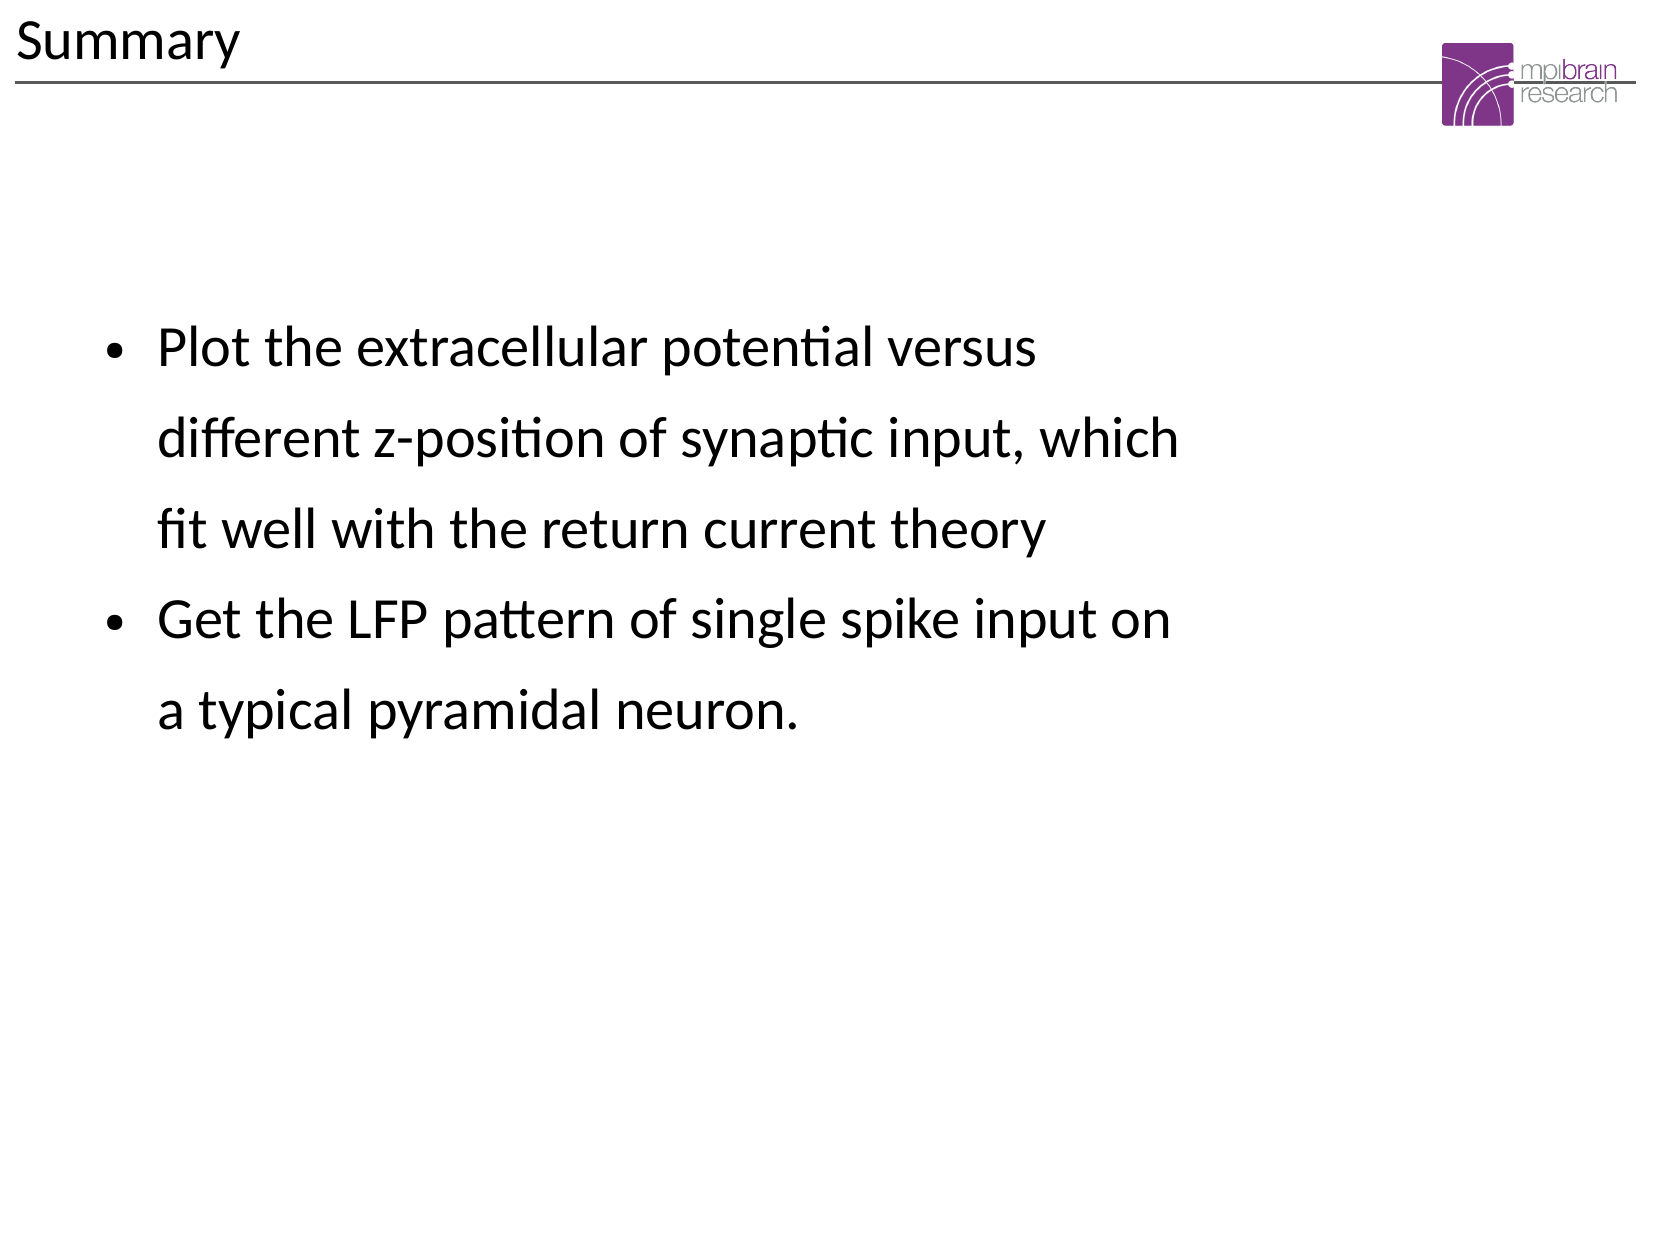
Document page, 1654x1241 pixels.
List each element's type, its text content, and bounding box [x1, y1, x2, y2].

picture [1441, 42, 1619, 127]
title Summary [2, 0, 1409, 101]
list Plot the extracellular potential versus different z-position of synaptic input, which fit well with the return current theory Get the LFP pattern of single spike input on a typical pyramidal neuron. [86, 322, 1630, 839]
